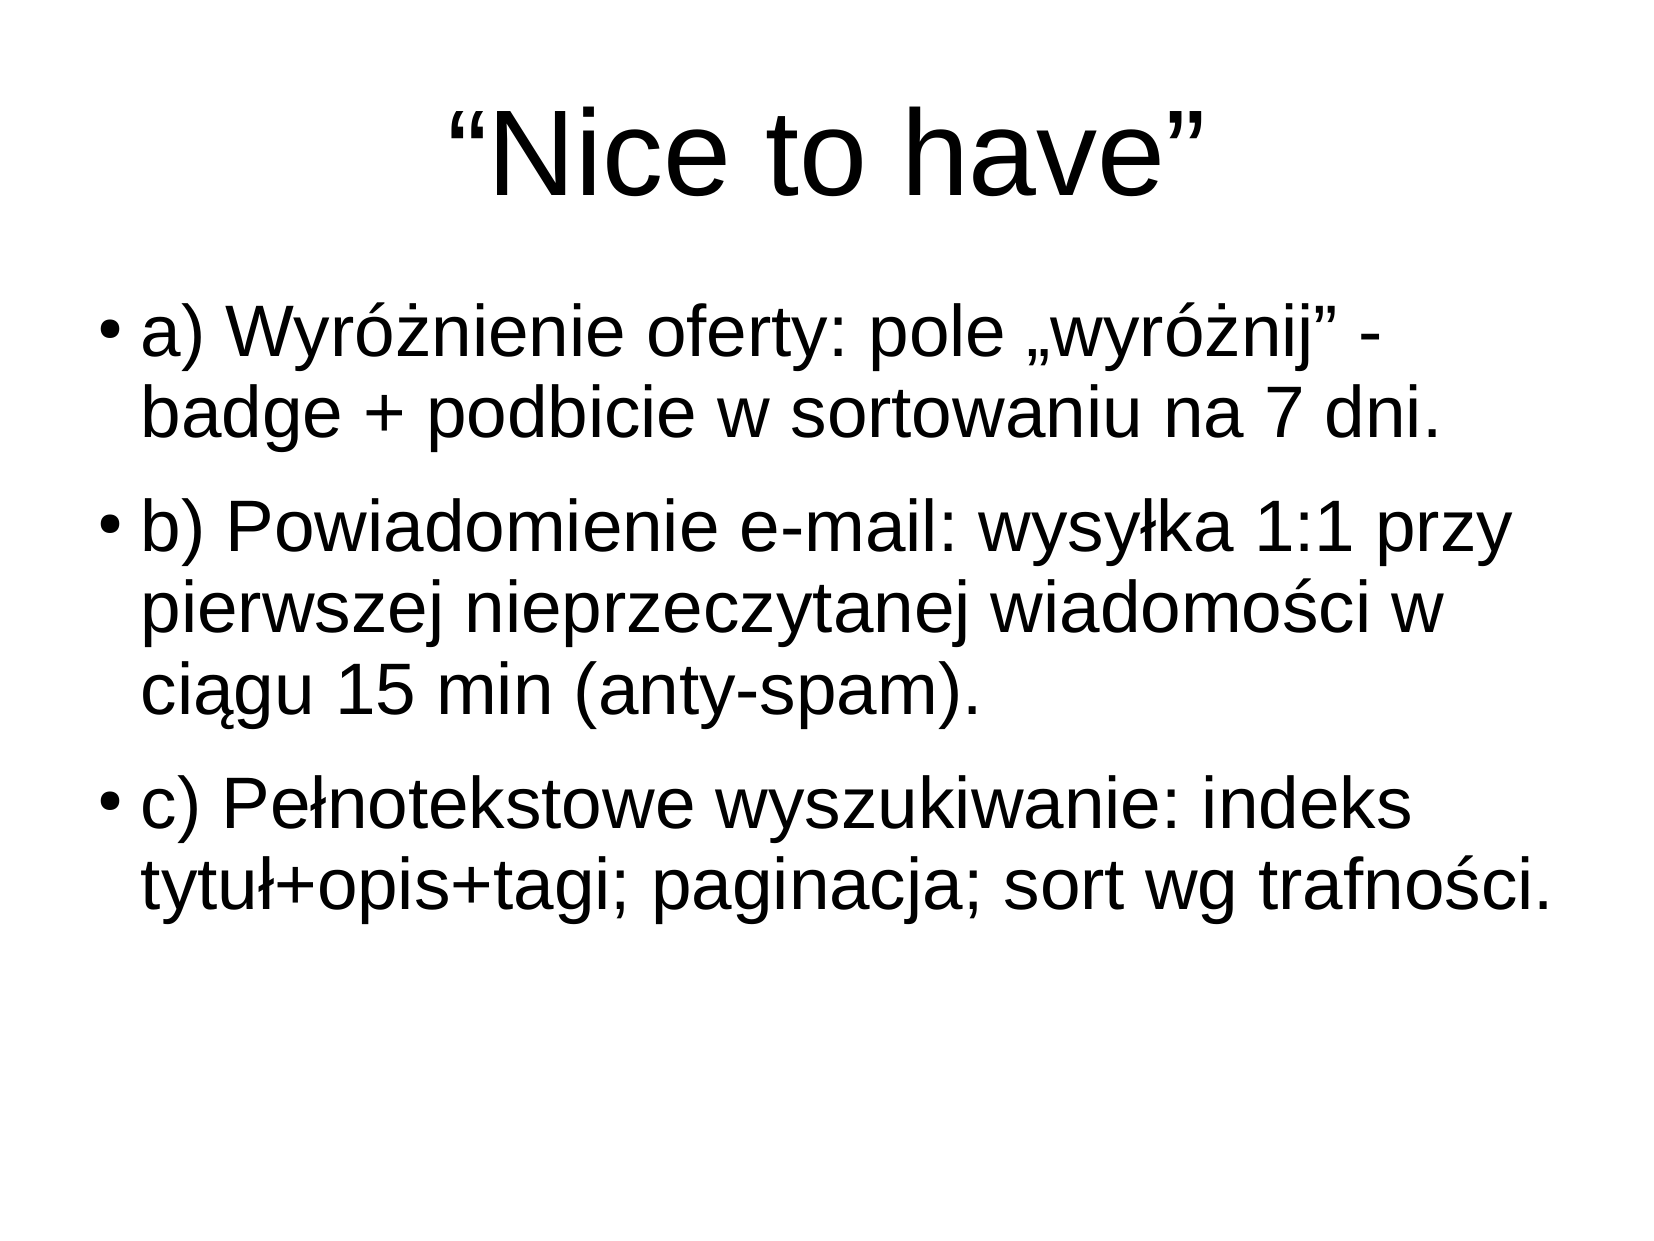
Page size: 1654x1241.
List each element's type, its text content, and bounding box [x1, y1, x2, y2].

list a) Wyróżnienie oferty: pole „wyróżnij” - badge + podbicie w sortowaniu na 7 dni. b) Powiadomienie e-mail: wysyłka 1:1 przy pierwszej nieprzeczytanej wiadomości w ciągu 15 min (anty-spam). c) Pełnotekstowe wyszukiwanie: indeks tytuł+opis+tagi; paginacja; sort wg trafności. [82, 290, 1571, 1010]
title “Nice to have” [82, 49, 1571, 257]
